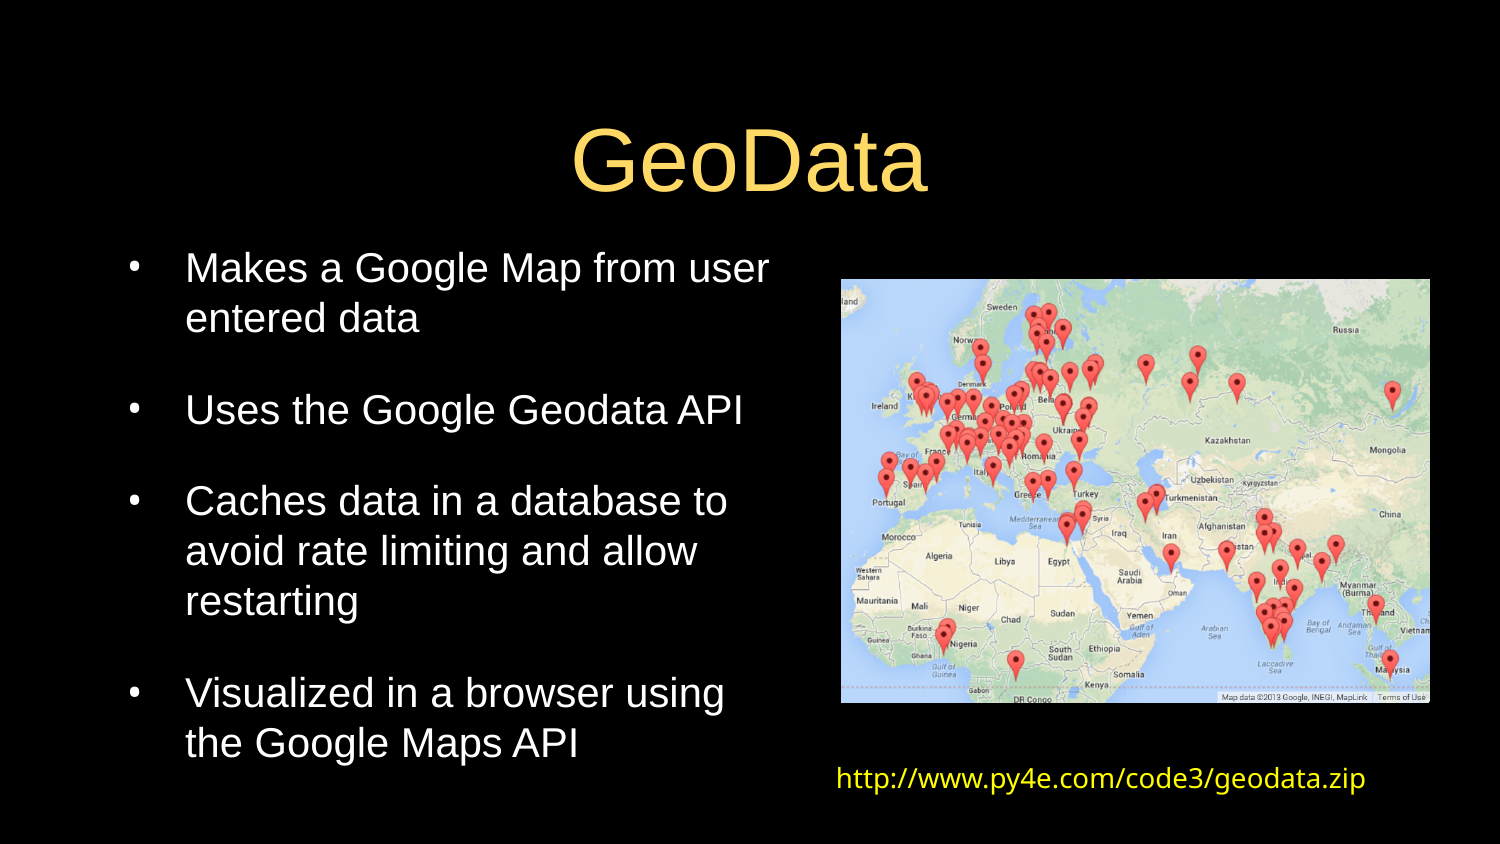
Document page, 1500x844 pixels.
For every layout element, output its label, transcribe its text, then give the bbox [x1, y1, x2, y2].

title GeoData [106, 76, 1393, 235]
picture [841, 279, 1433, 705]
list Makes a Google Map from user entered data Uses the Google Geodata API Caches data in a database to avoid rate limiting and allow restarting Visualized in a browser using the Google Maps API [106, 240, 799, 767]
text_box http://www.py4e.com/code3/geodata.zip [827, 750, 1438, 797]
